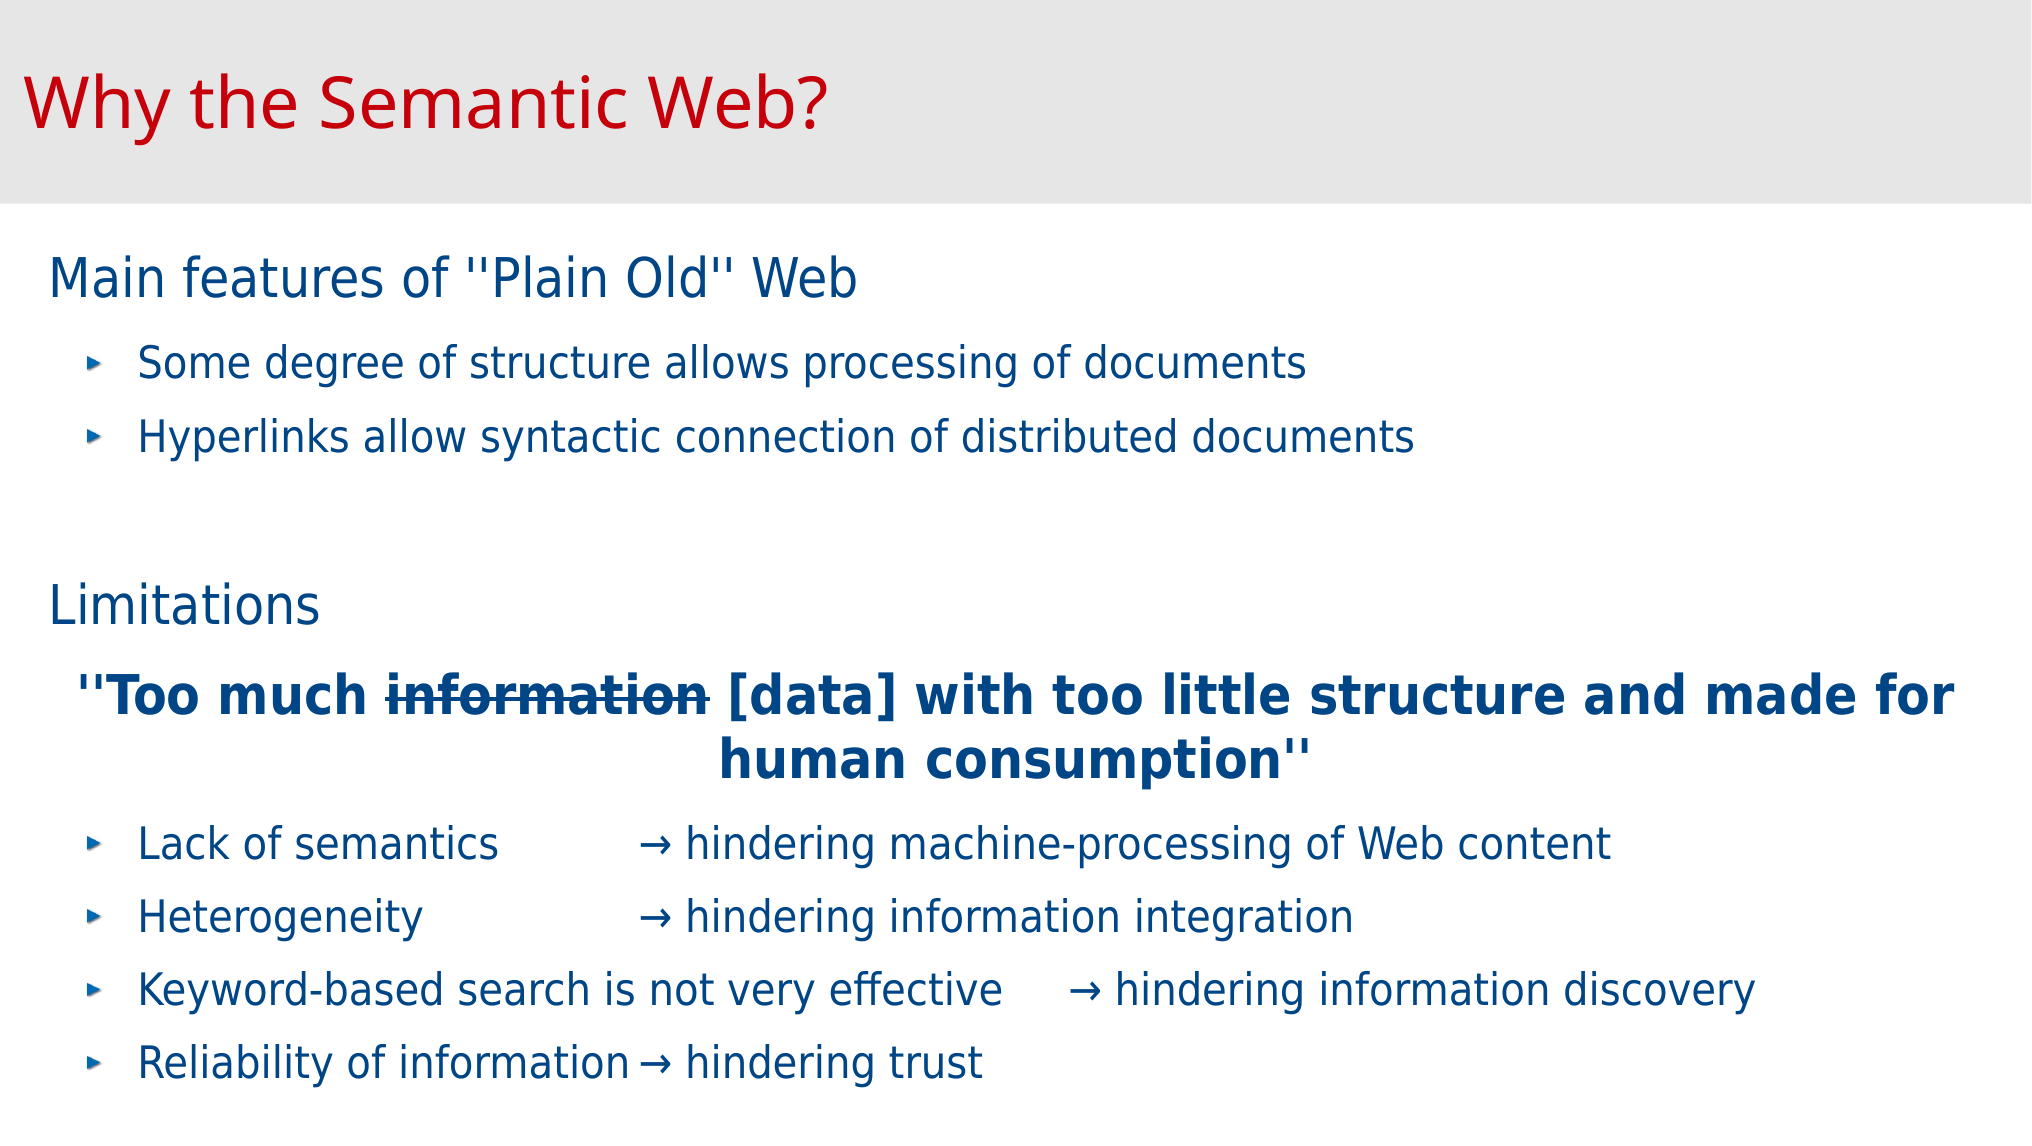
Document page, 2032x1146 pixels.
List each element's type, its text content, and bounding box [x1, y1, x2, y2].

list Main features of ''Plain Old'' Web Some degree of structure allows processing of documents Hyperlinks allow syntactic connection of distributed documents Limitations ''Too much information [data] with too little structure and made for human consumption'' Lack of semantics → hindering machine-processing of Web content Heterogeneity → hindering information integration Keyword-based search is not very effective → hindering information discovery Reliability of information → hindering trust [0, 247, 2032, 1123]
title Why the Semantic Web? [0, 0, 2032, 204]
